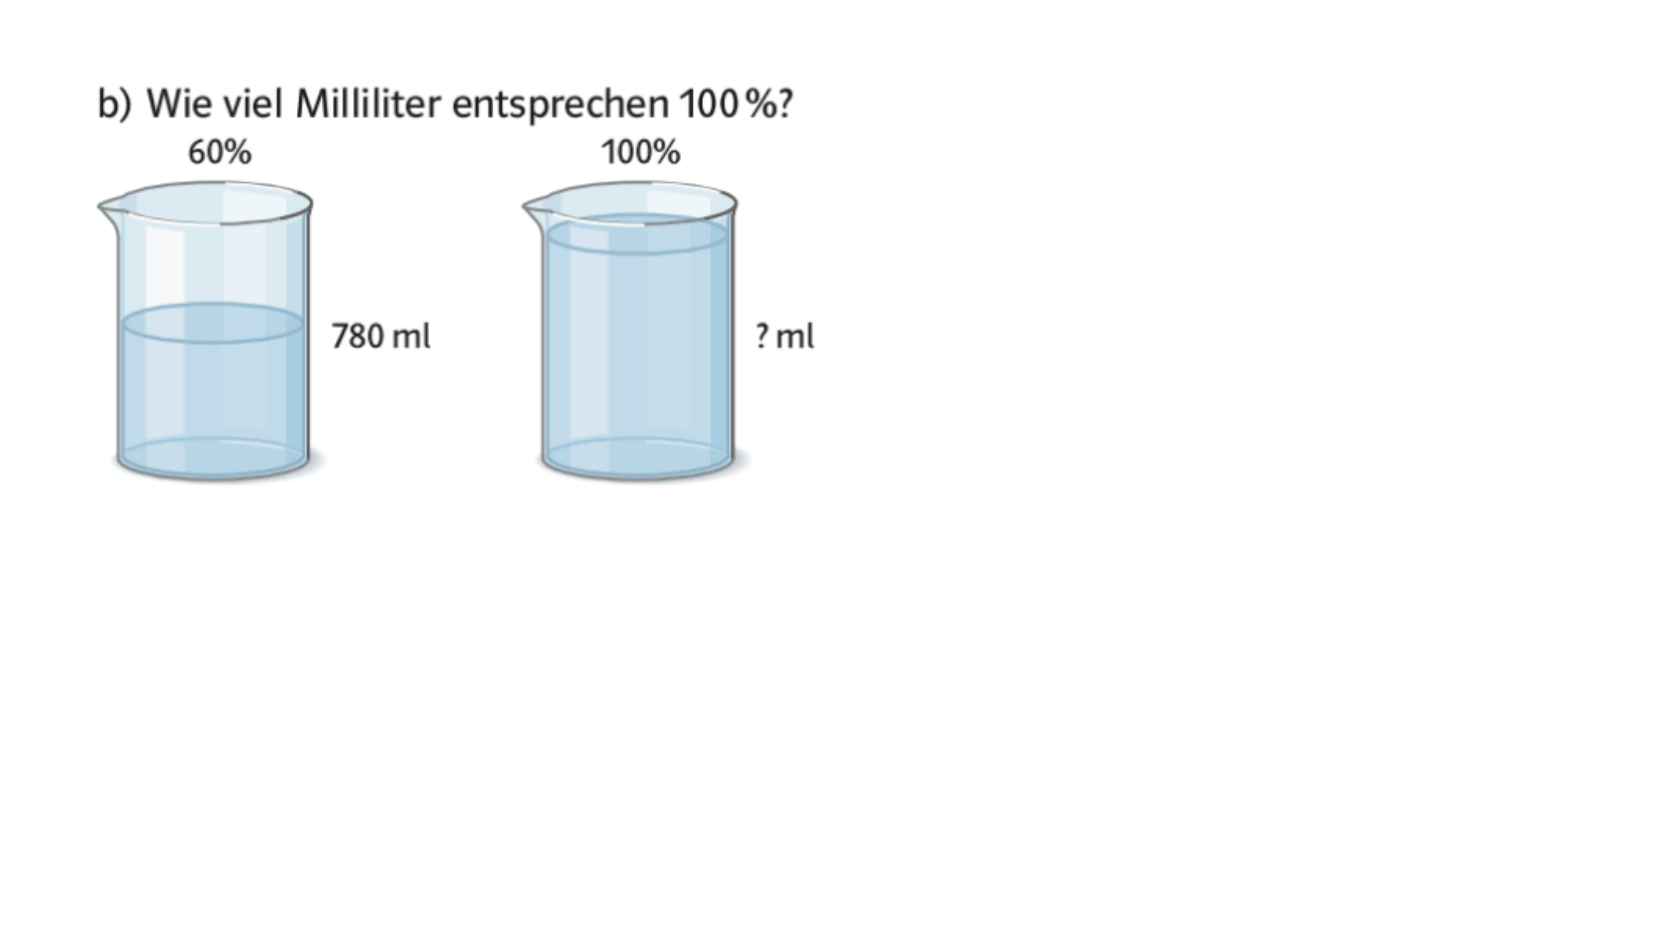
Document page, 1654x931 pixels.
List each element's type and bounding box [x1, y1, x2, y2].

picture [80, 74, 839, 503]
